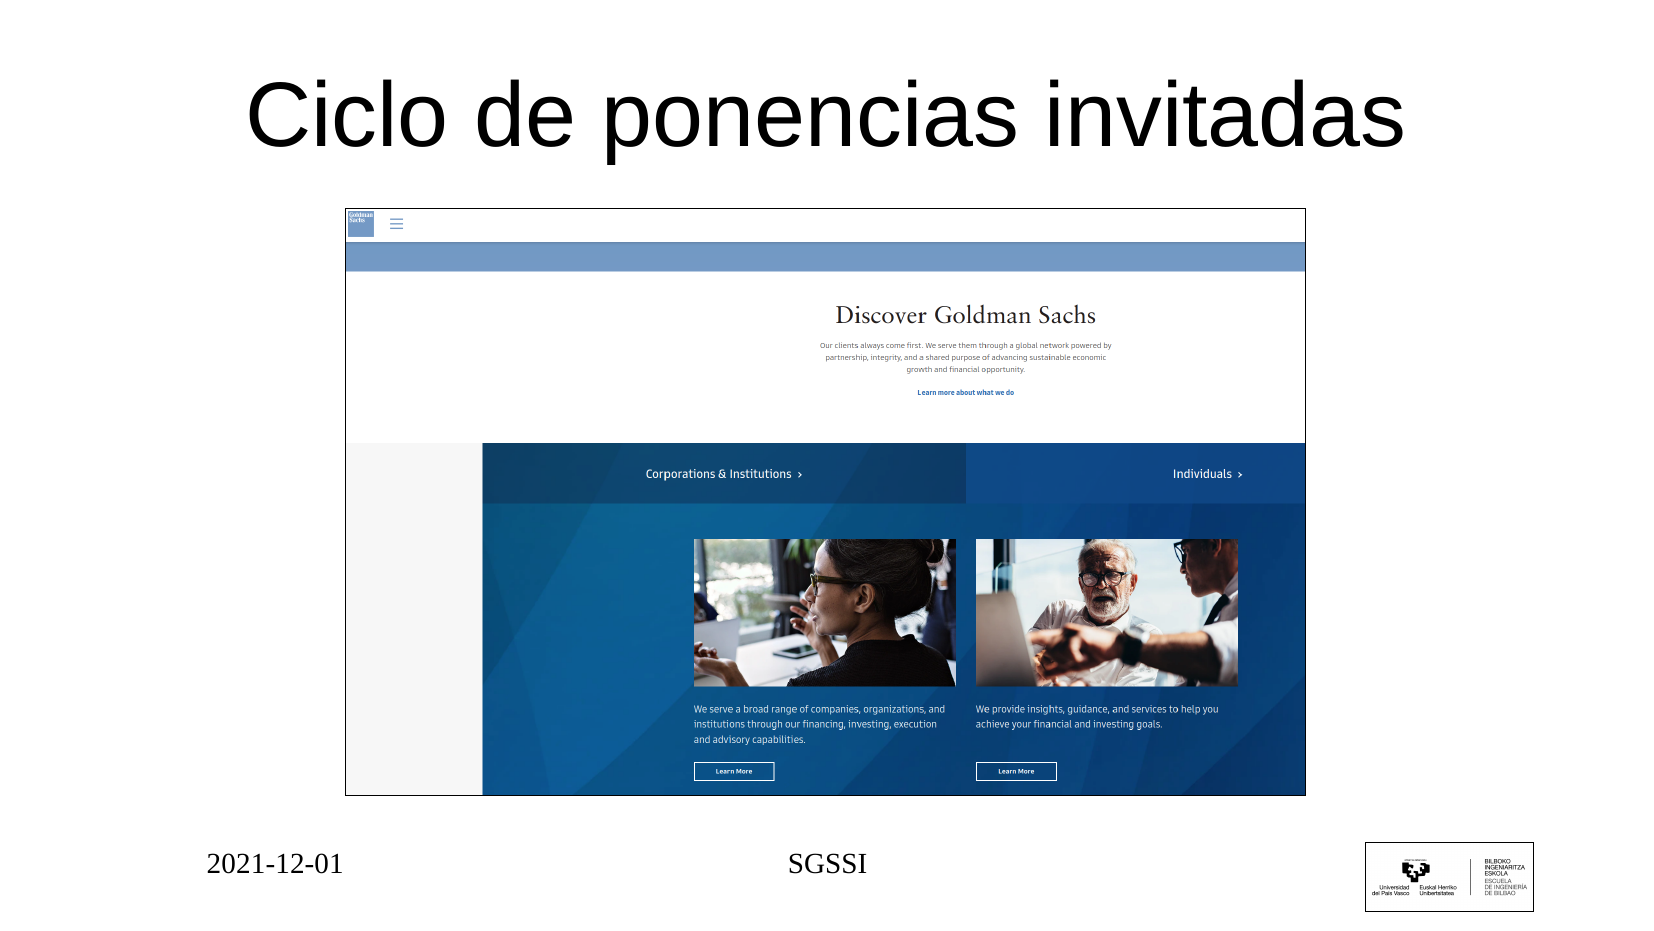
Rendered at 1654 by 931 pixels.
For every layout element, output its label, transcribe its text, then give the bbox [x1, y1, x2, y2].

picture [345, 208, 1306, 796]
title Ciclo de ponencias invitadas [82, 37, 1571, 193]
picture [1366, 843, 1533, 911]
